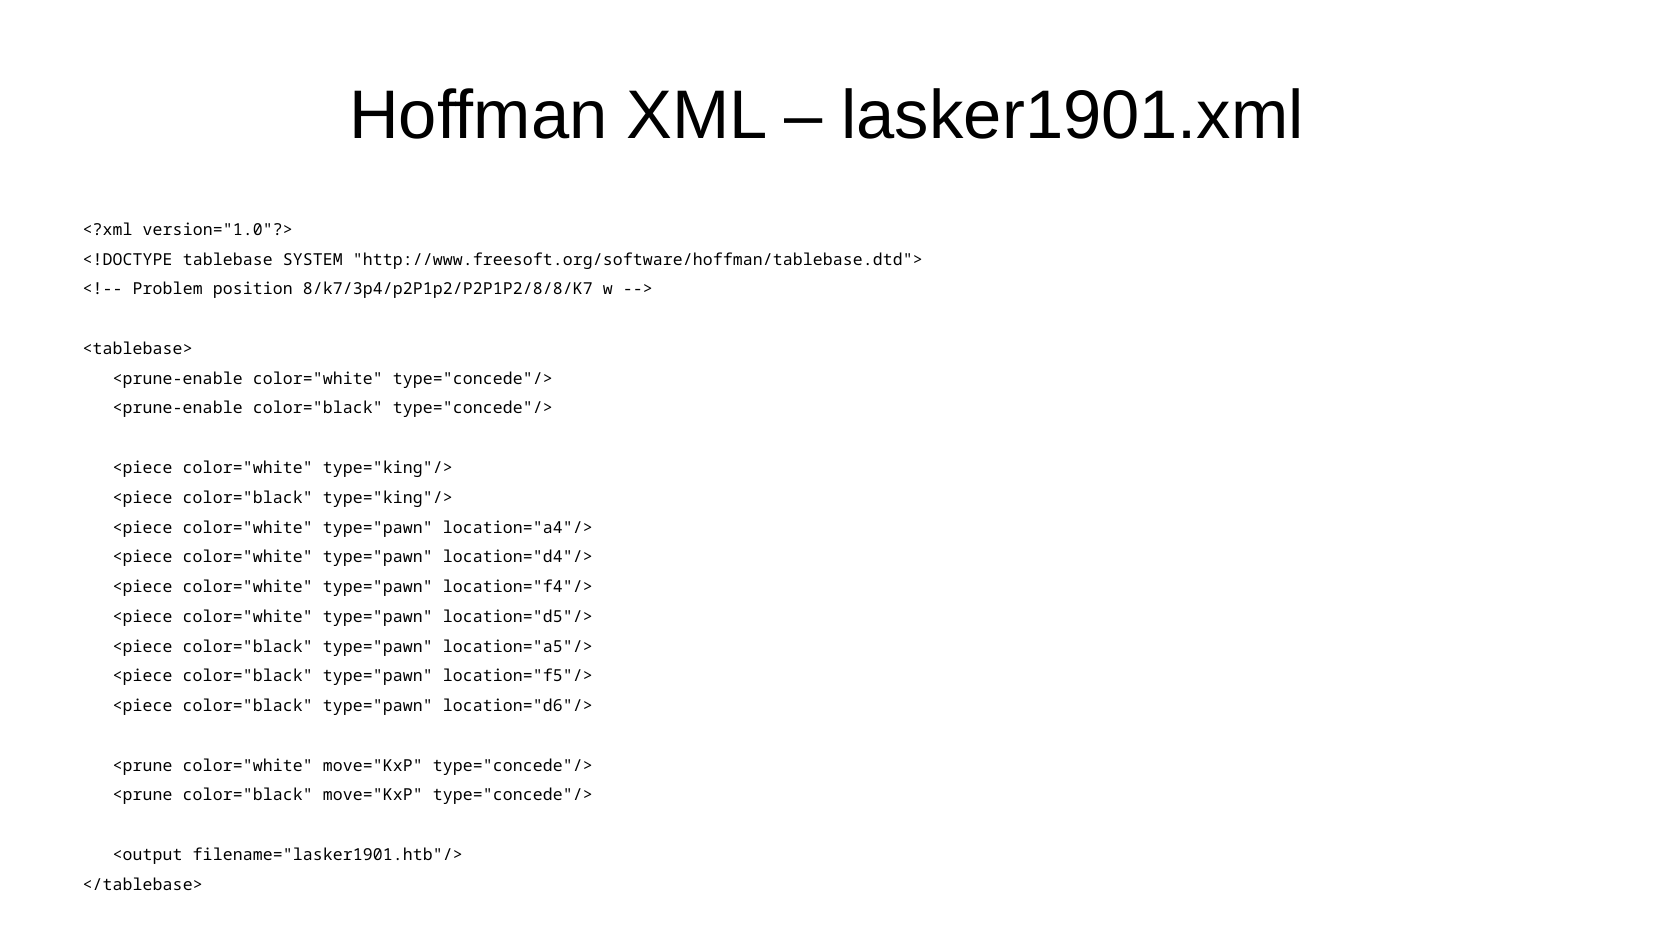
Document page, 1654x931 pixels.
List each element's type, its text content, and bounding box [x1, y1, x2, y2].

list <?xml version="1.0"?> <!DOCTYPE tablebase SYSTEM "http://www.freesoft.org/software/hoffman/tablebase.dtd"> <!-- Problem position 8/k7/3p4/p2P1p2/P2P1P2/8/8/K7 w --> <tablebase> <prune-enable color="white" type="concede"/> <prune-enable color="black" type="concede"/> <piece color="white" type="king"/> <piece color="black" type="king"/> <piece color="white" type="pawn" location="a4"/> <piece color="white" type="pawn" location="d4"/> <piece color="white" type="pawn" location="f4"/> <piece color="white" type="pawn" location="d5"/> <piece color="black" type="pawn" location="a5"/> <piece color="black" type="pawn" location="f5"/> <piece color="black" type="pawn" location="d6"/> <prune color="white" move="KxP" type="concede"/> <prune color="black" move="KxP" type="concede"/> <output filename="lasker1901.htb"/> </tablebase> [82, 217, 1571, 898]
title Hoffman XML – lasker1901.xml [82, 37, 1571, 193]
